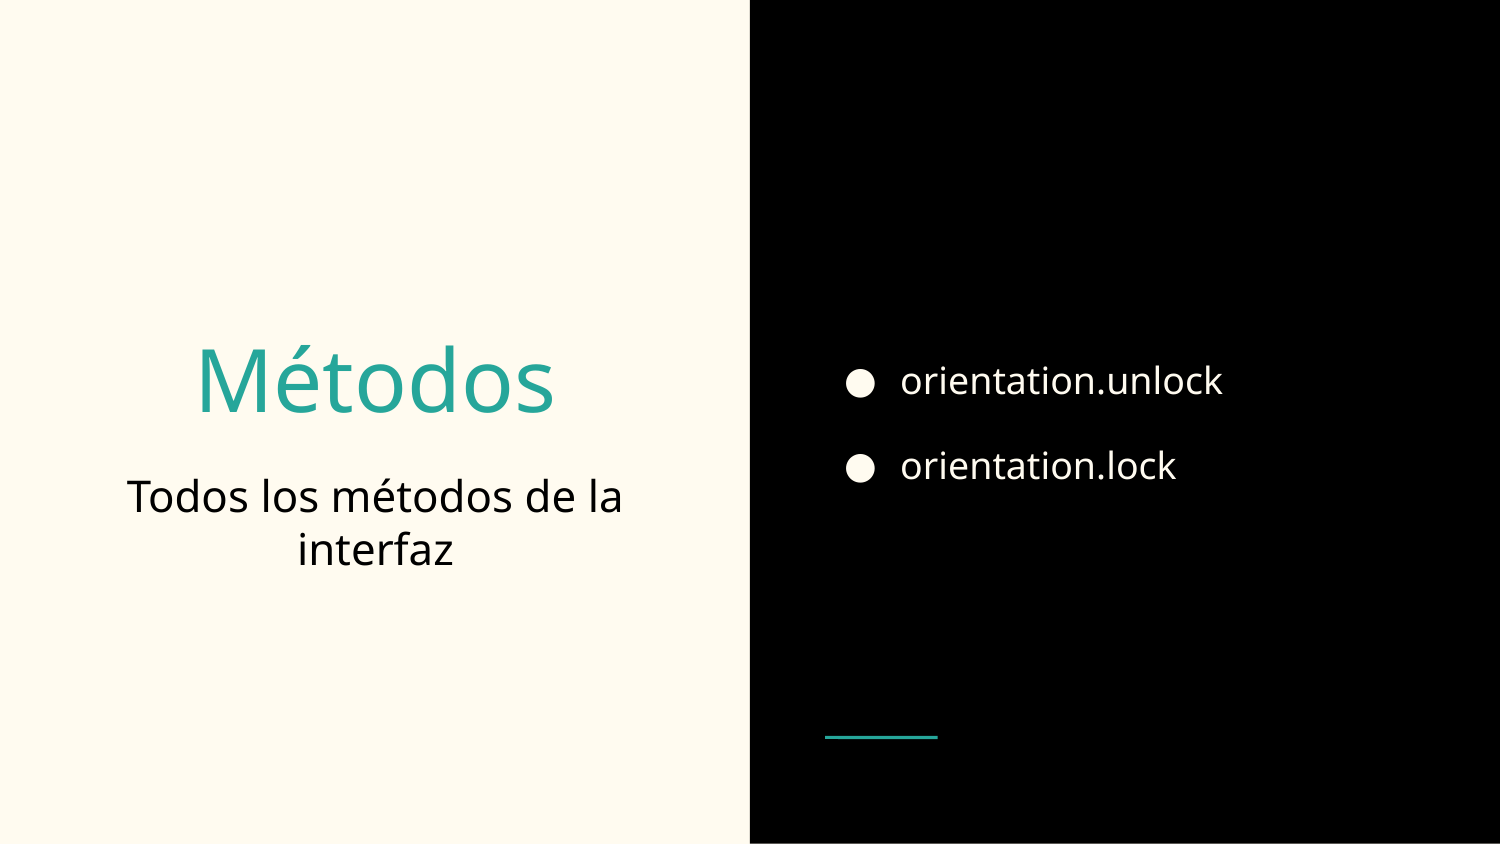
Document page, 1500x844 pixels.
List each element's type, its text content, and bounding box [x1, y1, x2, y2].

subtitle Todos los métodos de la interfaz [43, 454, 708, 675]
list orientation.unlock orientation.lock [810, 118, 1440, 725]
title Métodos [43, 226, 708, 446]
